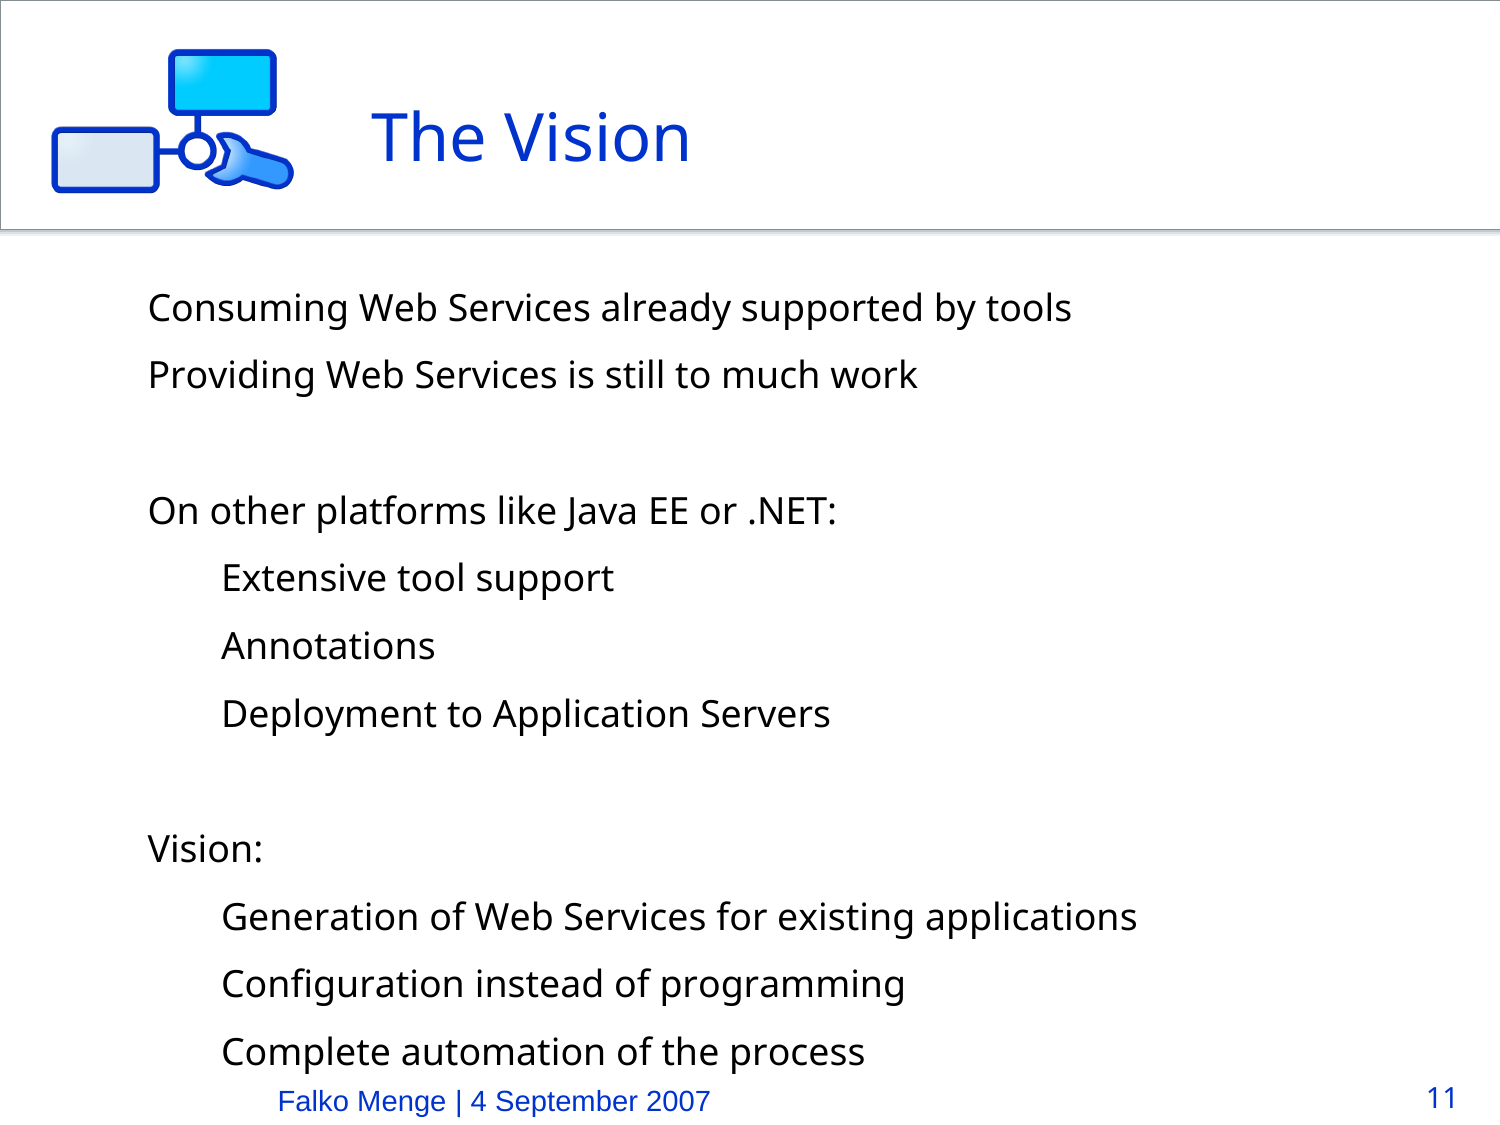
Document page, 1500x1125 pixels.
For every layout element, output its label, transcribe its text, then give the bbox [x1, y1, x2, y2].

picture [8, 19, 310, 224]
picture [0, 230, 1500, 236]
title The Vision [371, 0, 1347, 181]
list Consuming Web Services already supported by tools Providing Web Services is still to much work On other platforms like Java EE or .NET: Extensive tool support Annotations Deployment to Application Servers Vision: Generation of Web Services for existing applications Configuration instead of programming Complete automation of the process [117, 278, 1459, 1023]
